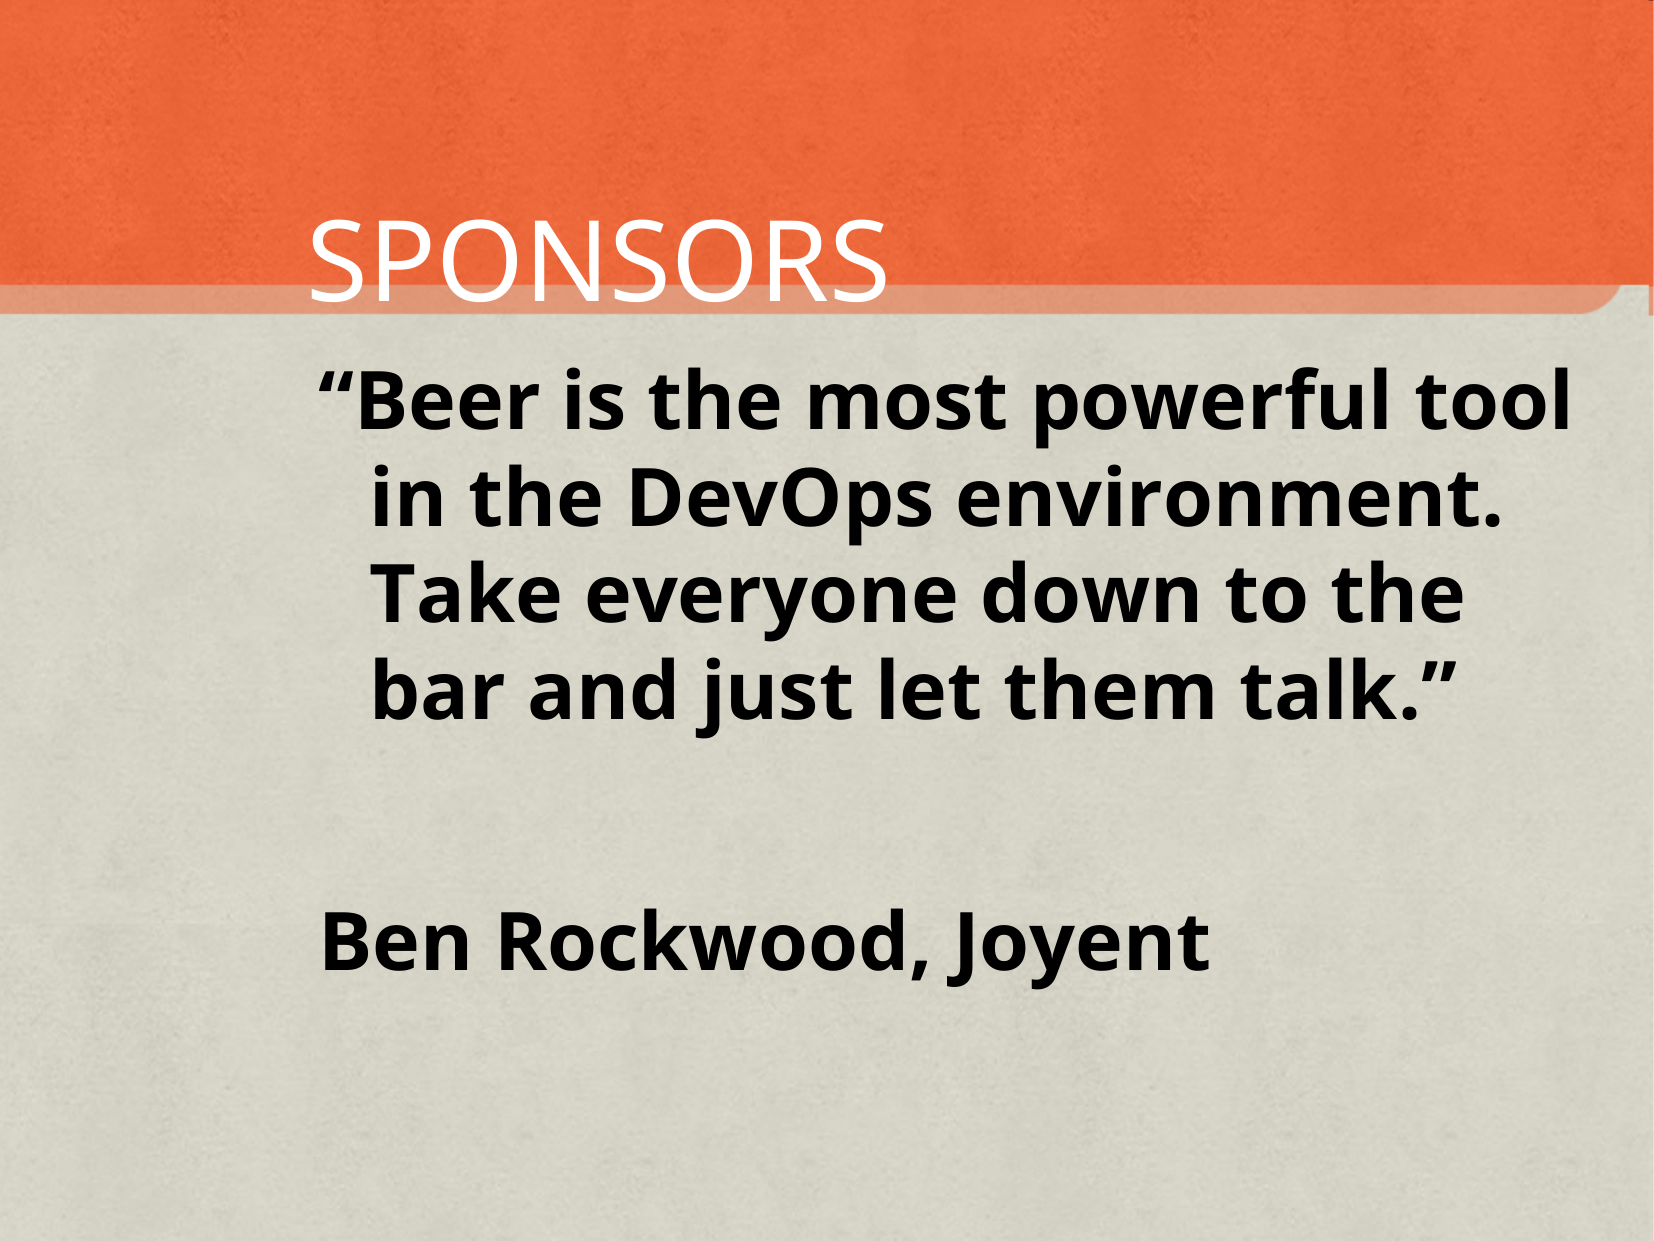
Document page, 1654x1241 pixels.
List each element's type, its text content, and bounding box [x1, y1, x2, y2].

title SPONSORS [306, 189, 1654, 317]
picture [0, 0, 1654, 1241]
list “Beer is the most powerful tool in the DevOps environment. Take everyone down to the bar and just let them talk.” Ben Rockwood, Joyent [301, 348, 1613, 1068]
